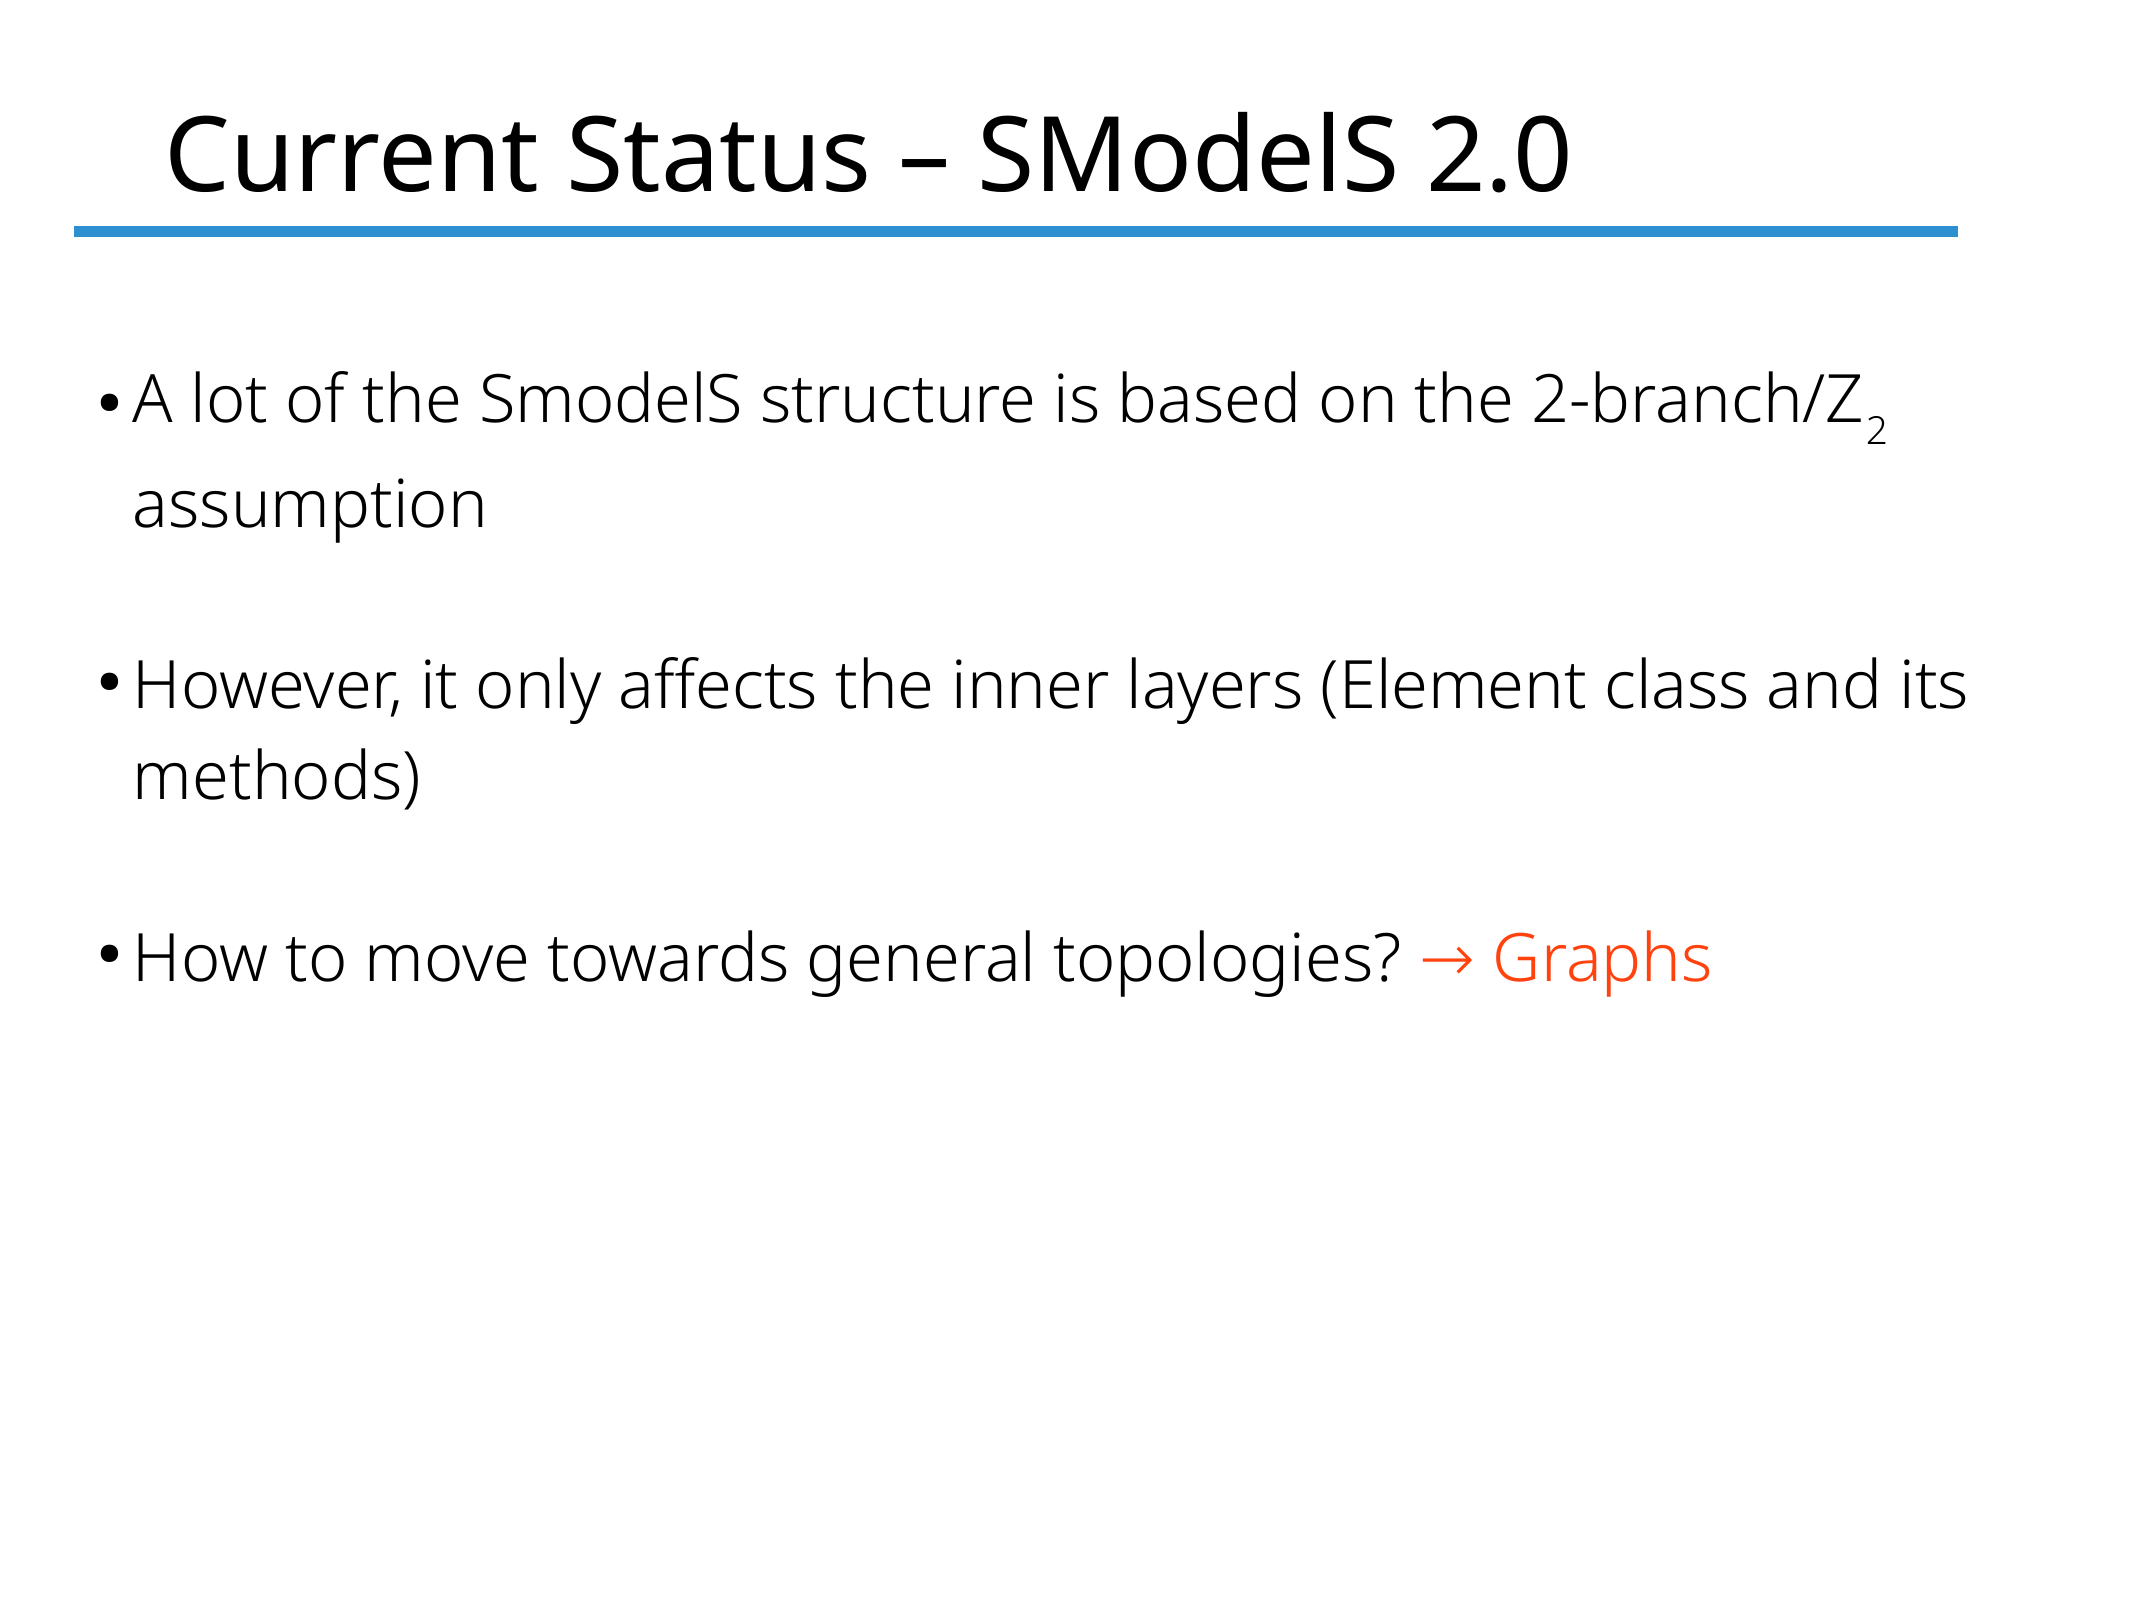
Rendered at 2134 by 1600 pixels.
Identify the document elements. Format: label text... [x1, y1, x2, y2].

text_box Current Status – SModelS 2.0 [140, 64, 1599, 237]
text_box A lot of the SmodelS structure is based on the 2-branch/Z2 assumption However, it only affects the inner layers (Element class and its methods) How to move towards general topologies? → Graphs [82, 344, 2134, 1372]
